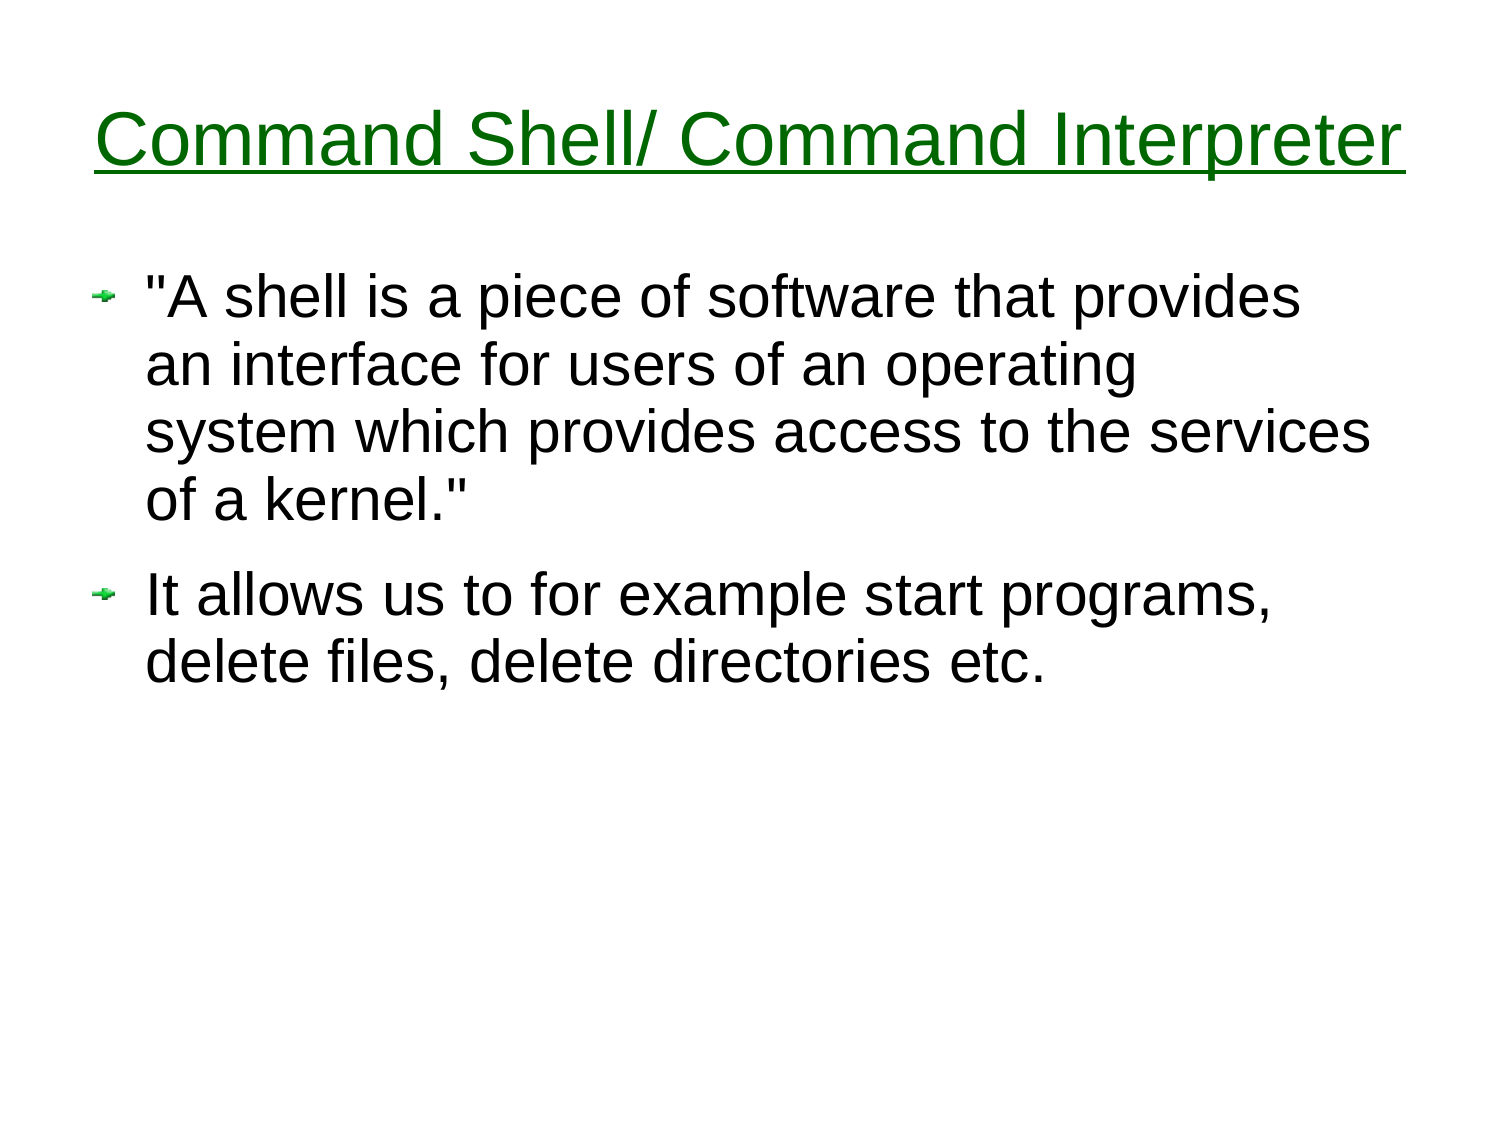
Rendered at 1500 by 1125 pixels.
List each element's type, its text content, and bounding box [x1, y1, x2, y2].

title Command Shell/ Command Interpreter [75, 45, 1425, 233]
list "A shell is a piece of software that provides an interface for users of an operating system which provides access to the services of a kernel." It allows us to for example start programs, delete files, delete directories etc. [75, 262, 1425, 1006]
